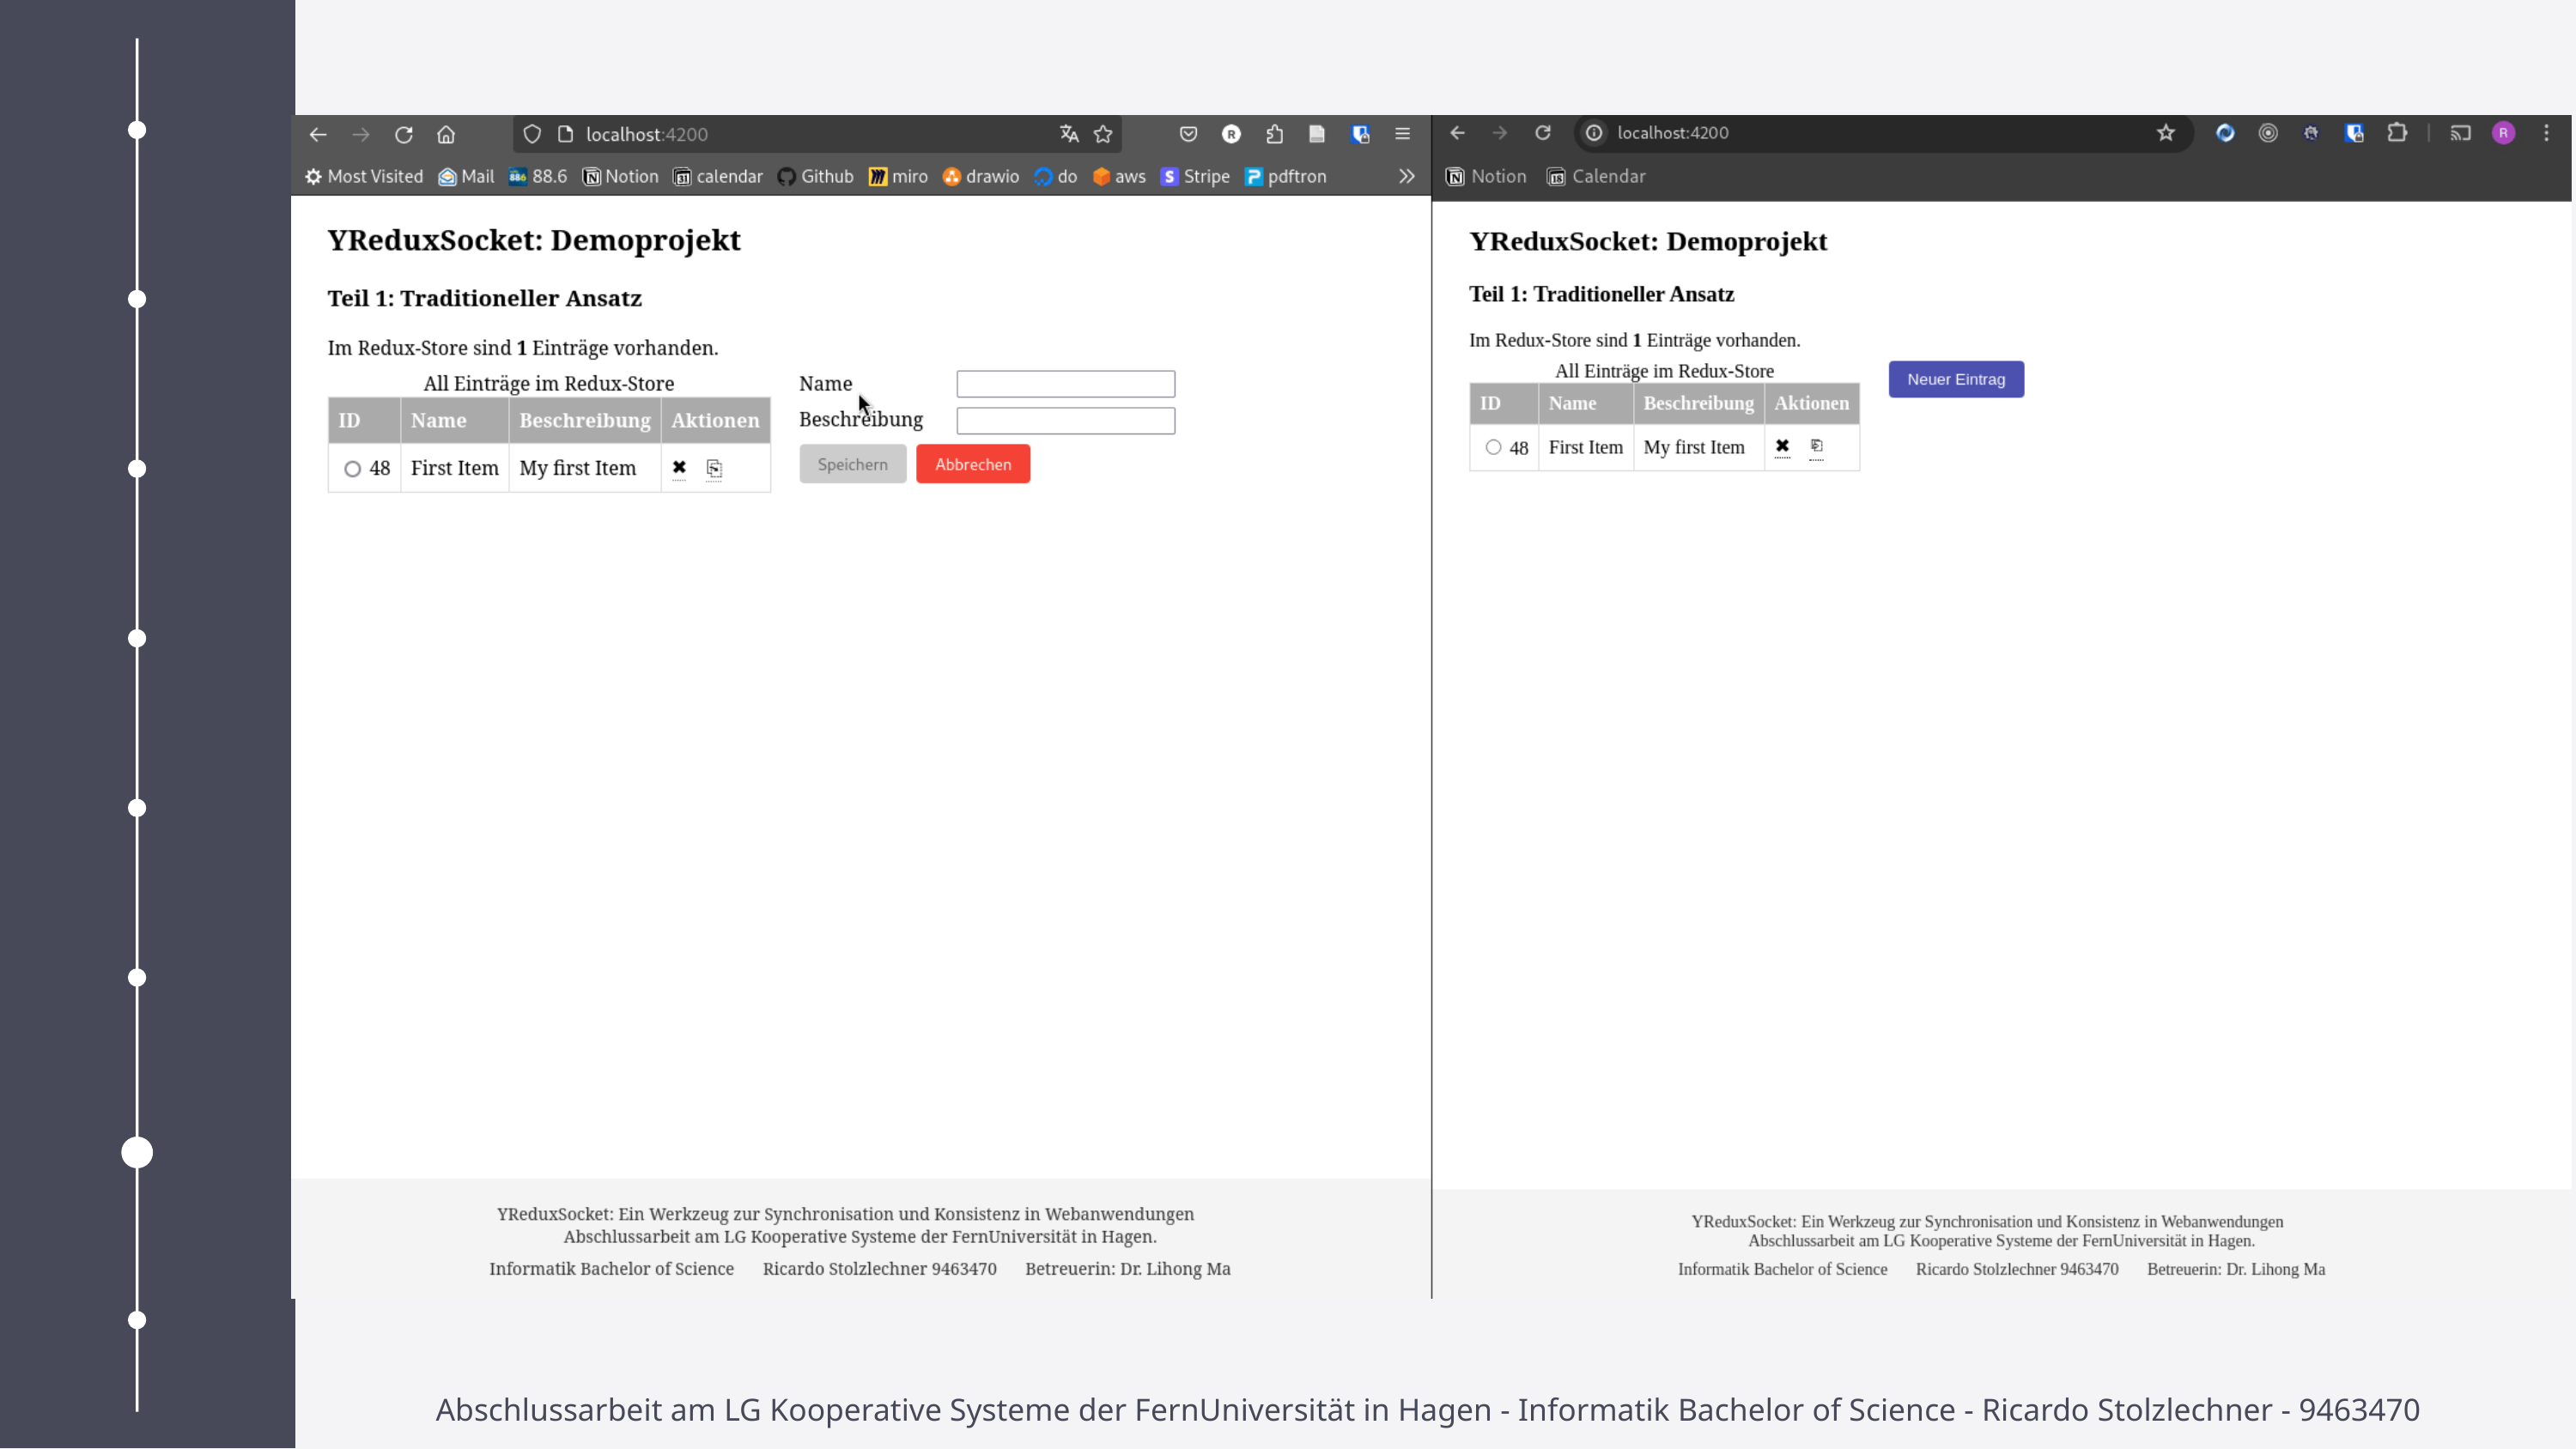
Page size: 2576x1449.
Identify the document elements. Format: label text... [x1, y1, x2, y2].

text_box Demo der Implementierung [397, 110, 2342, 115]
picture [291, 115, 2572, 1299]
text_box [0, 0, 295, 1448]
text_box Abschlussarbeit am LG Kooperative Systeme der FernUniversität in Hagen - Informatik Bachelor of Science - Ricardo Stolzlechner - 9463470 [356, 1384, 2501, 1428]
